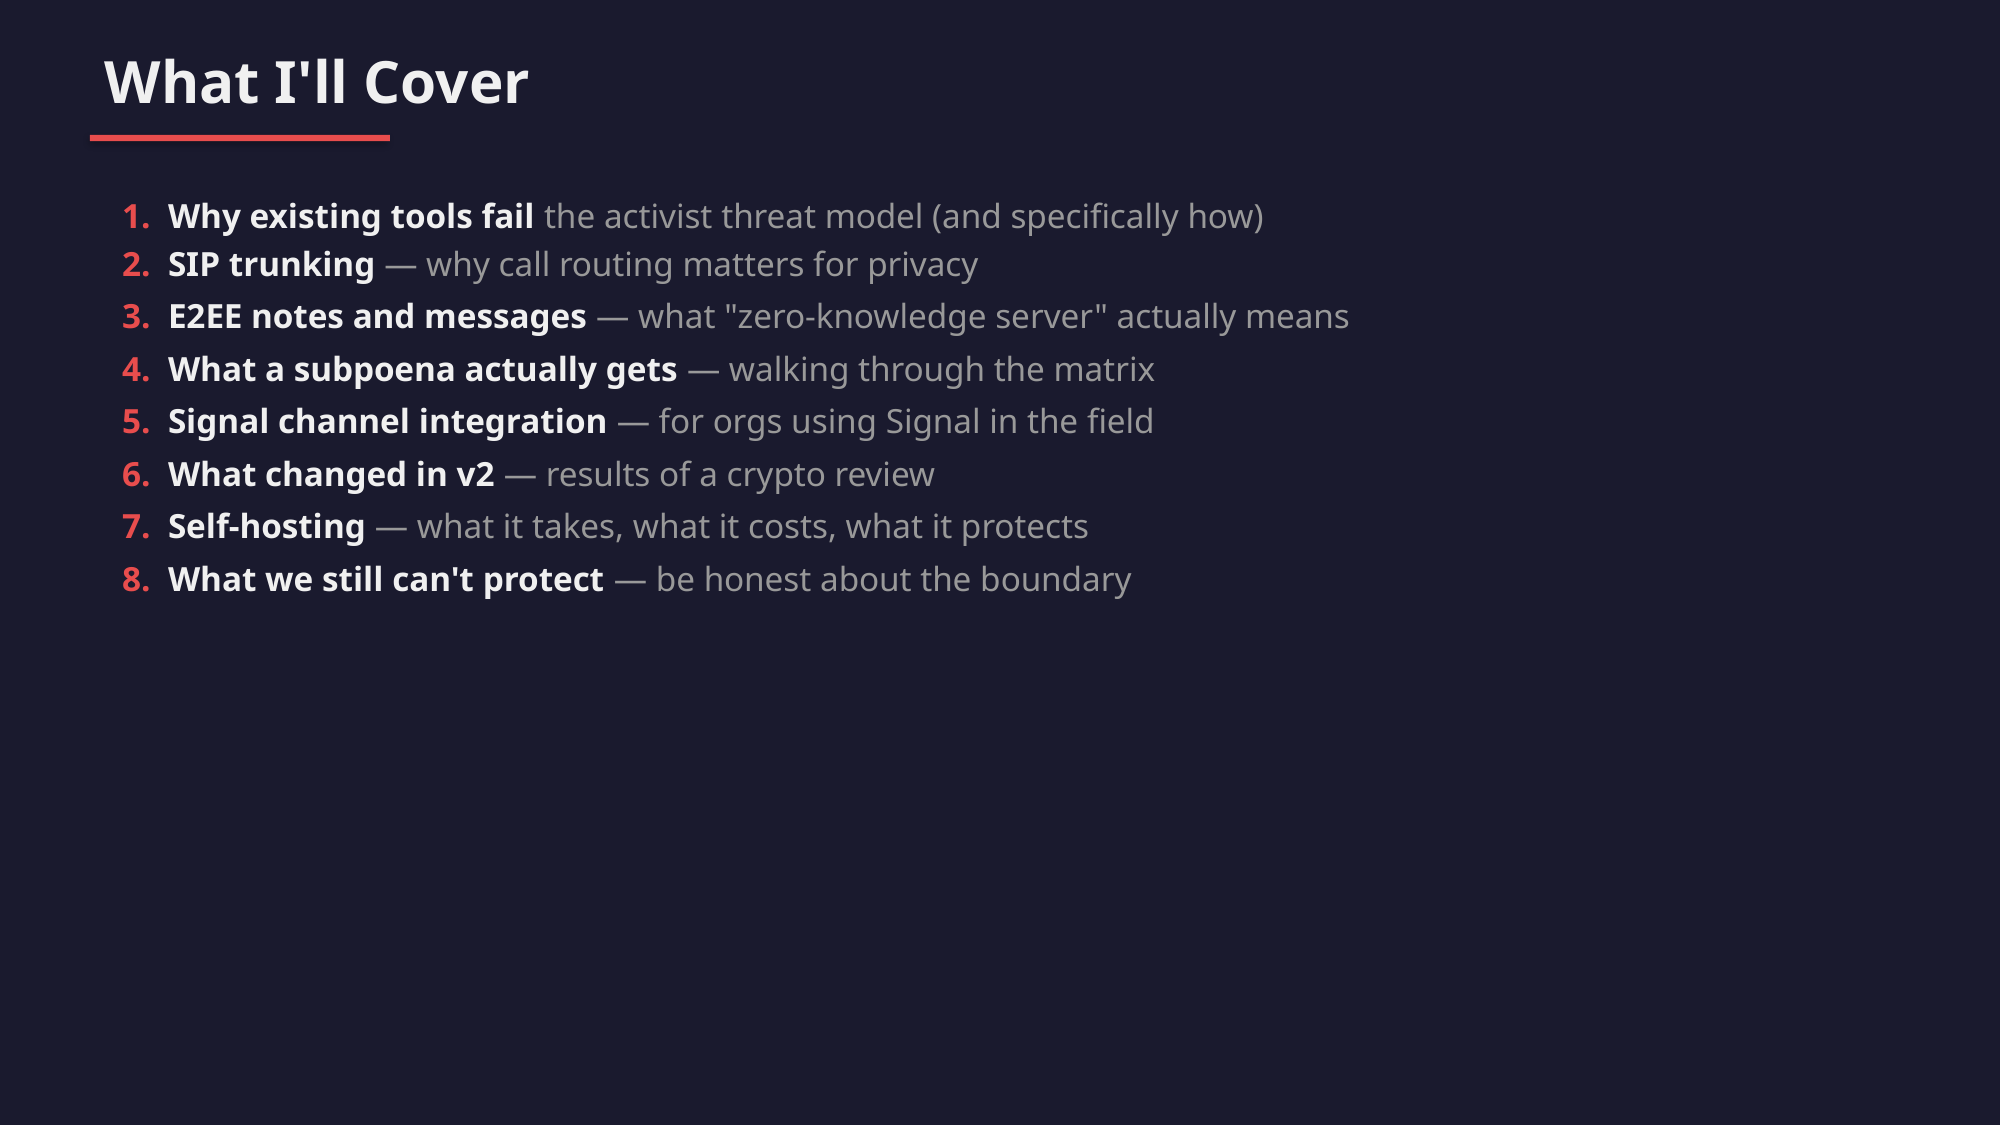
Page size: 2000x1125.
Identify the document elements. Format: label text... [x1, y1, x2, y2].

text_box [89, 134, 390, 142]
text_box What I'll Cover [89, 37, 1910, 123]
text_box 1. Why existing tools fail the activist threat model (and specifically how) 2. SIP trunking — why call routing matters for privacy 3. E2EE notes and messages — what "zero-knowledge server" actually means 4. What a subpoena actually gets — walking through the matrix 5. Signal channel integration — for orgs using Signal in the field 6. What changed in v2 — results of a crypto review 7. Self-hosting — what it takes, what it costs, what it protects 8. What we still can't protect — be honest about the boundary [89, 187, 1910, 606]
